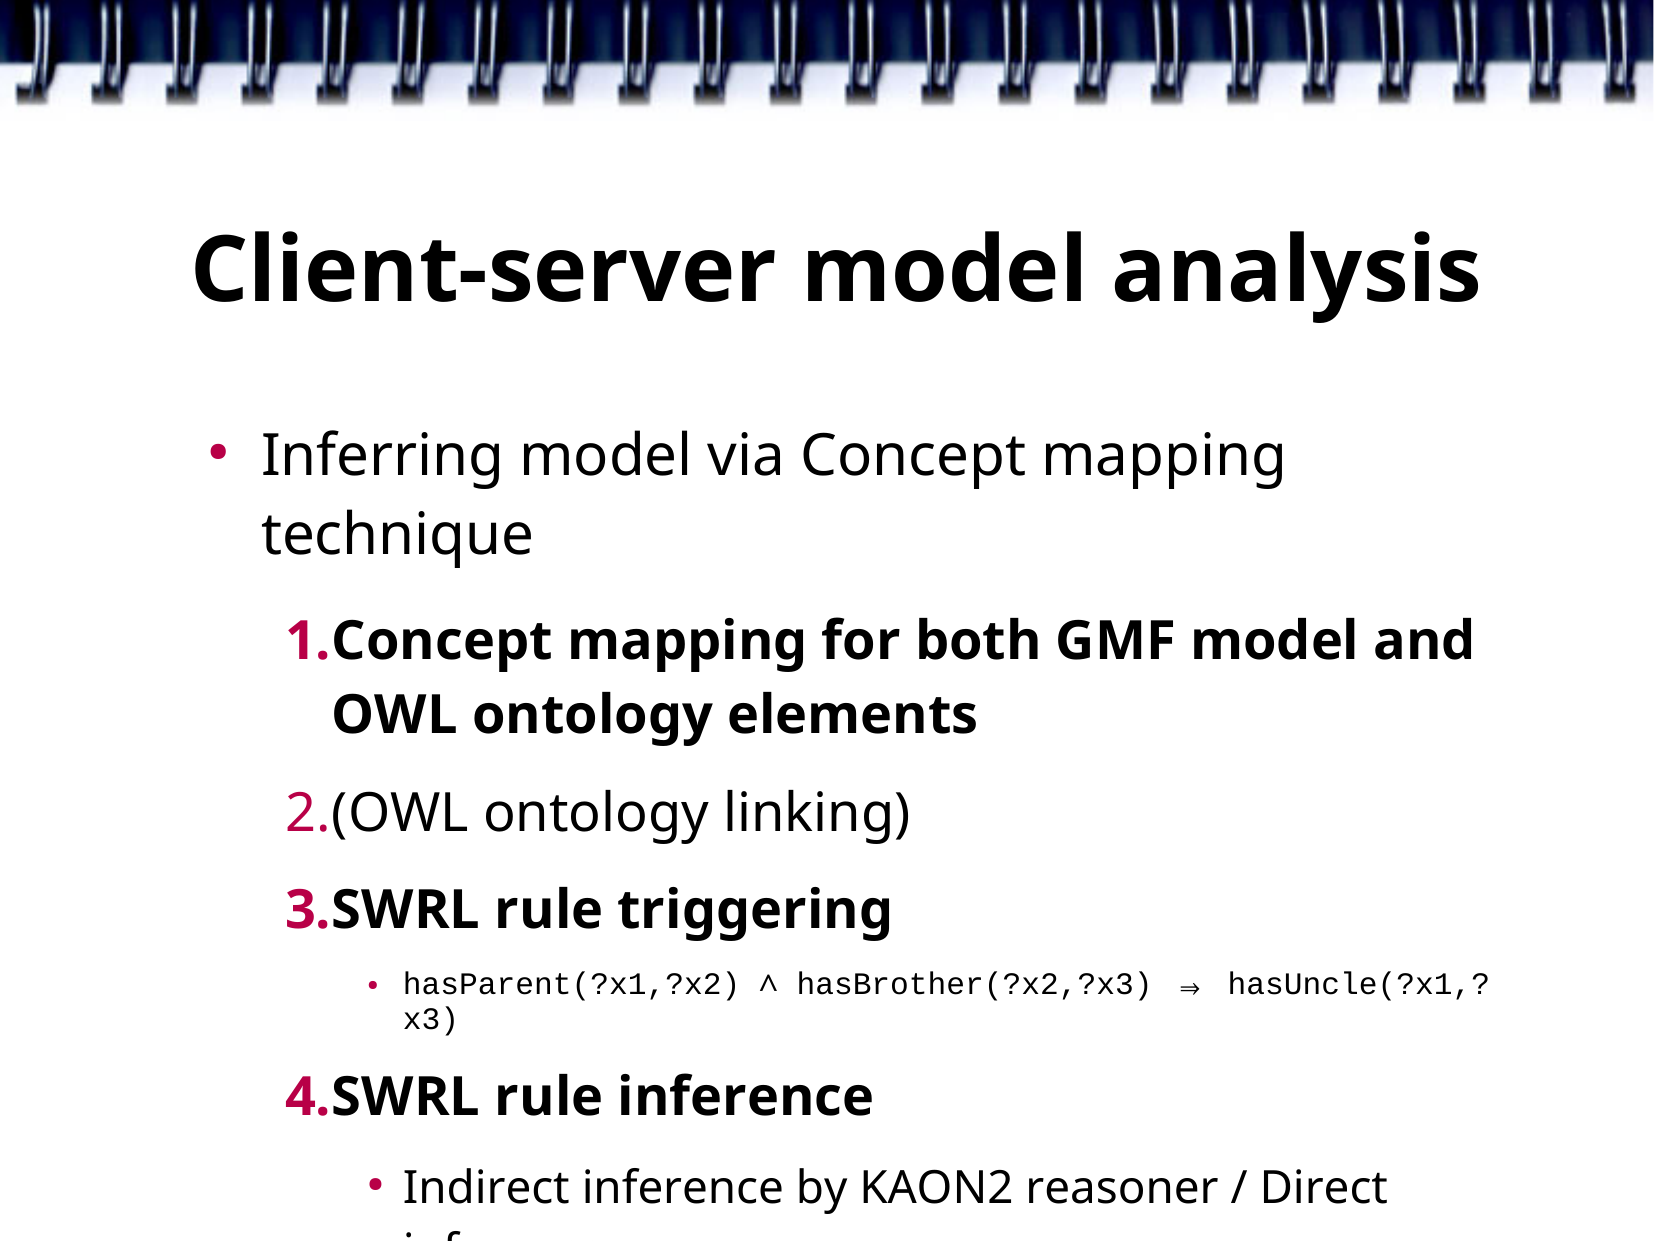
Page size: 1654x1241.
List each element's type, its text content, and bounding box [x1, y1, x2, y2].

picture [0, 0, 1654, 121]
list Inferring model via Concept mapping technique Concept mapping for both GMF model and OWL ontology elements (OWL ontology linking) SWRL rule triggering hasParent(?x1,?x2) ∧ hasBrother(?x2,?x3) ⇒ hasUncle(?x1,?x3) SWRL rule inference Indirect inference by KAON2 reasoner / Direct inference [190, 413, 1506, 1196]
title Client-server model analysis [139, 162, 1535, 370]
